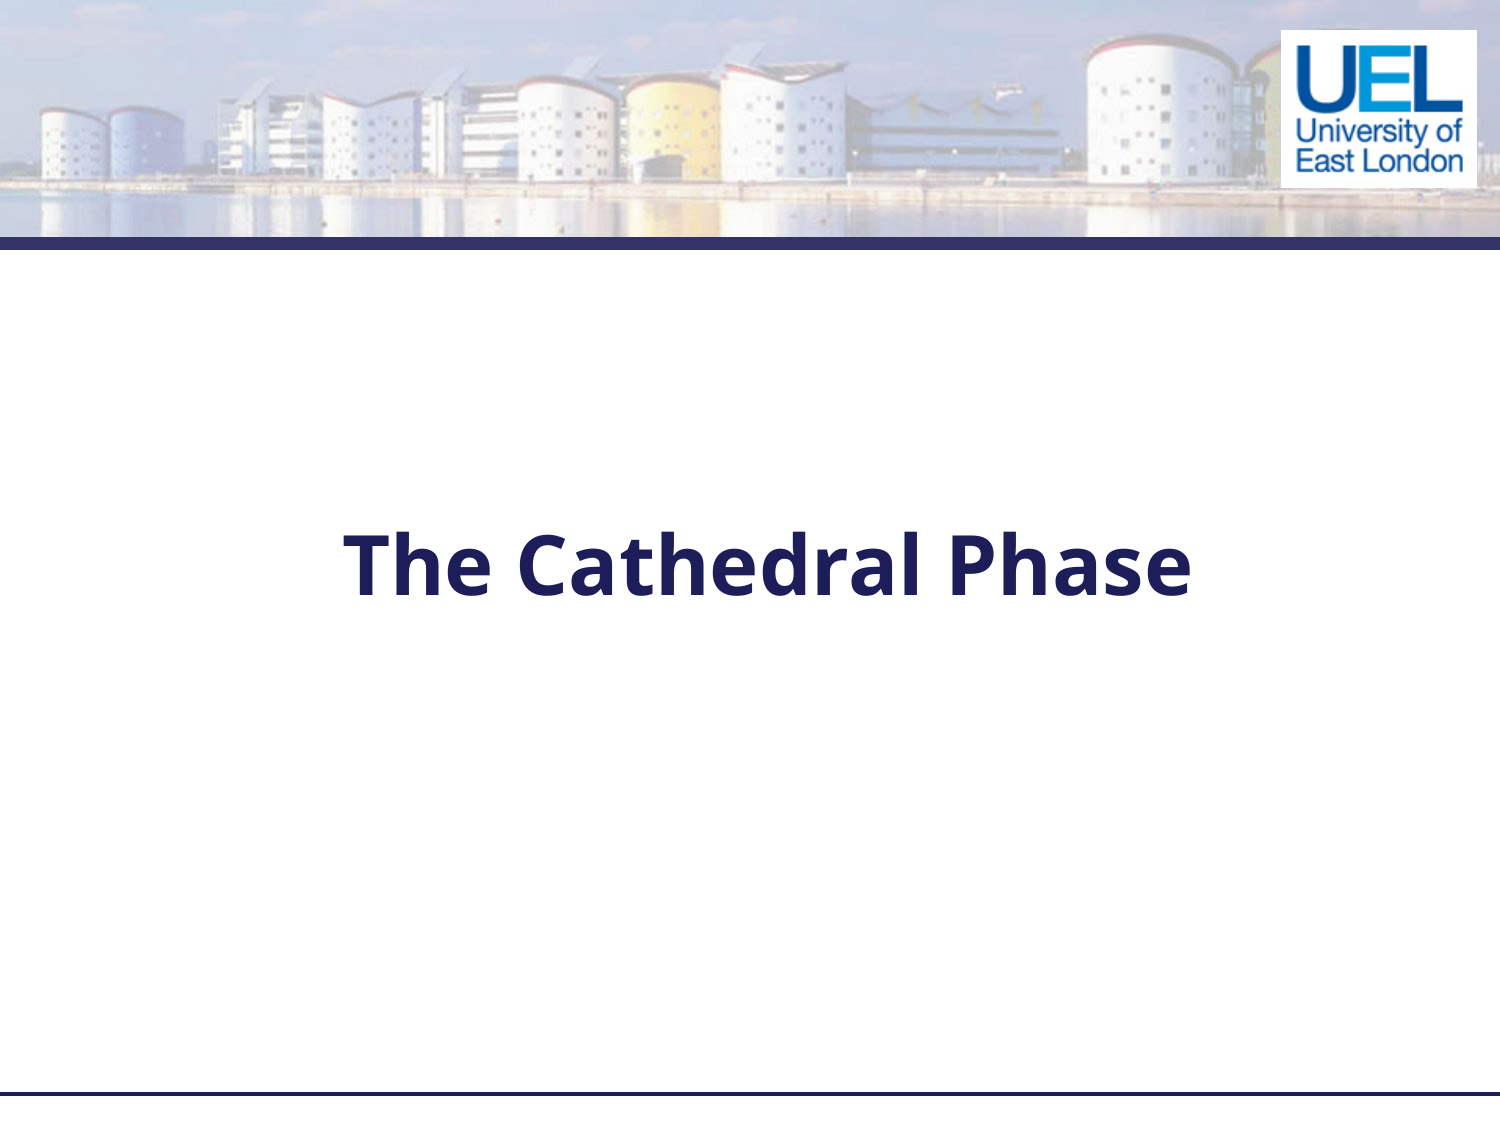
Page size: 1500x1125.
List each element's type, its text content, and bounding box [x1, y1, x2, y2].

picture [0, 0, 1500, 237]
title The Cathedral Phase [327, 460, 1425, 665]
